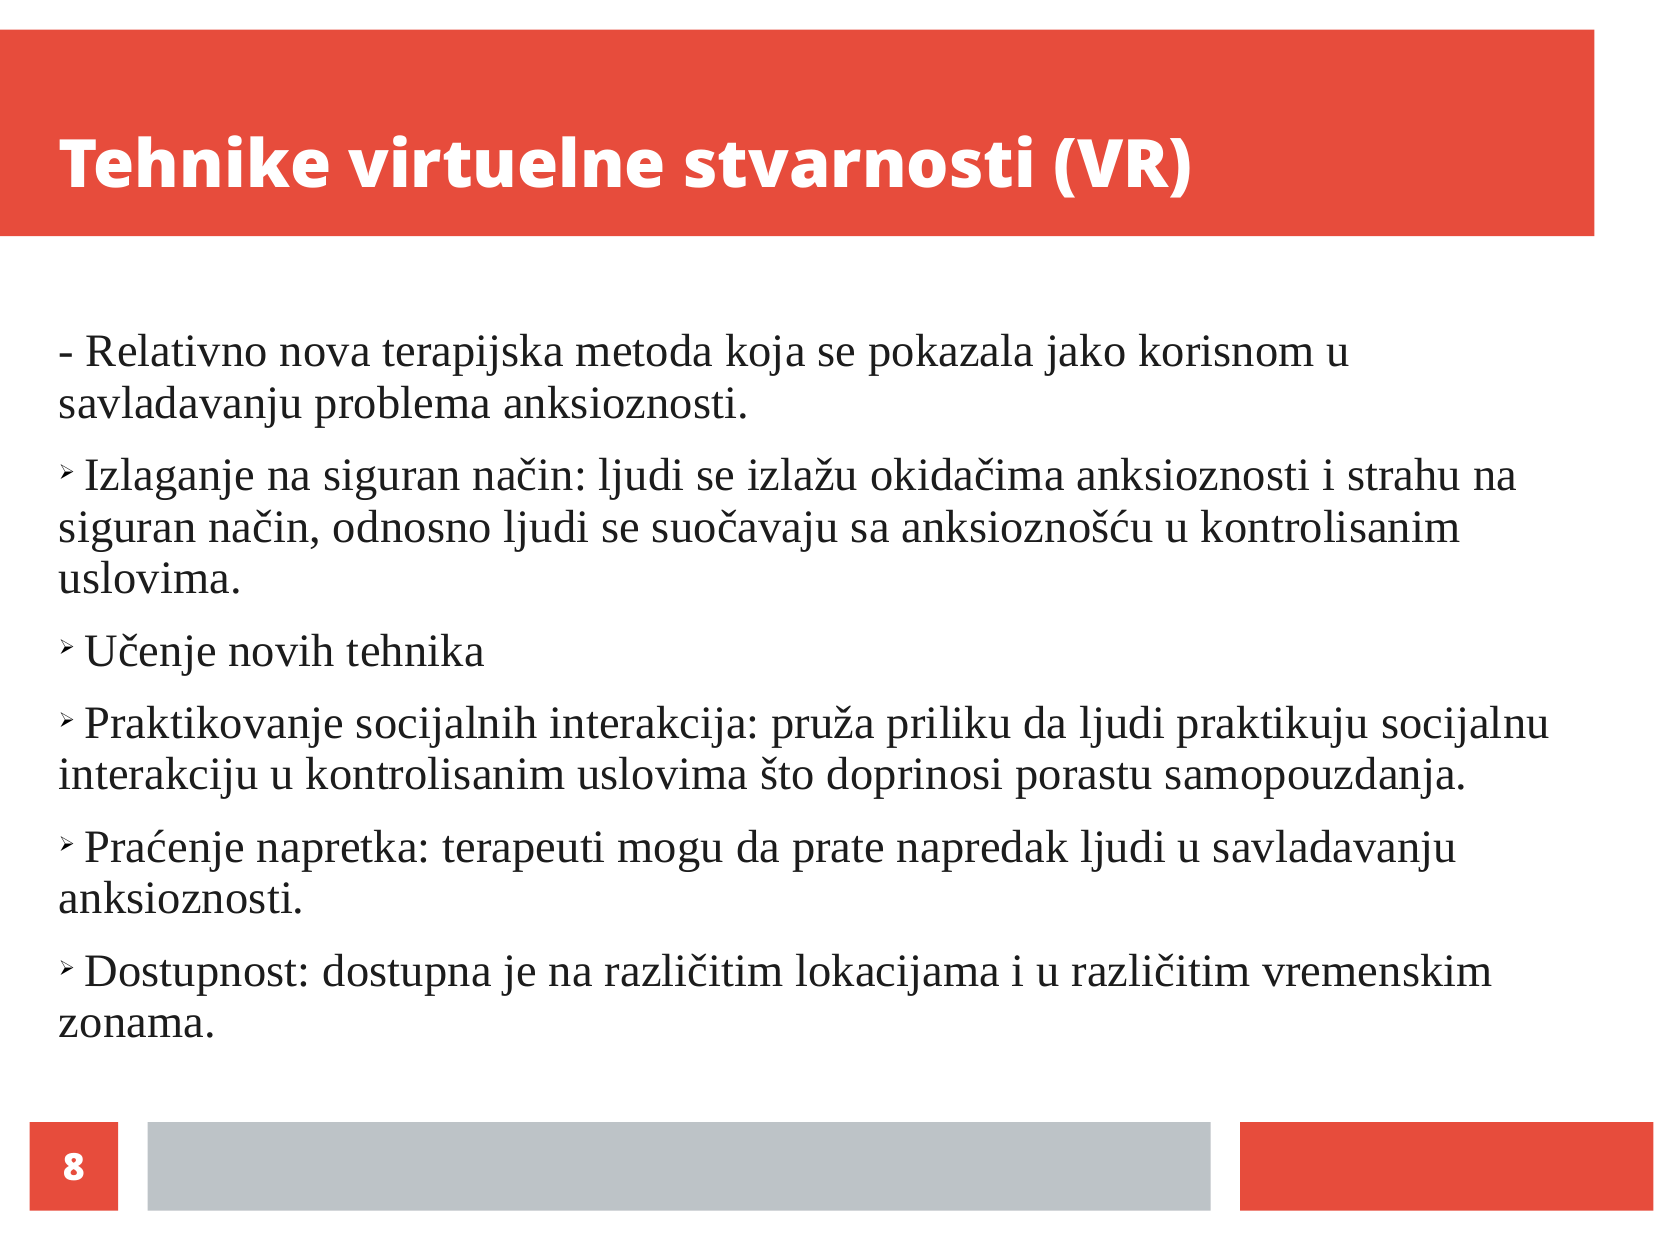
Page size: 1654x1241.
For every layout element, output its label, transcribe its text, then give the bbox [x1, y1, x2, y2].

list - Relativno nova terapijska metoda koja se pokazala jako korisnom u savladavanju problema anksioznosti. Izlaganje na siguran način: ljudi se izlažu okidačima anksioznosti i strahu na siguran način, odnosno ljudi se suočavaju sa anksioznošću u kontrolisanim uslovima. Učenje novih tehnika Praktikovanje socijalnih interakcija: pruža priliku da ljudi praktikuju socijalnu interakciju u kontrolisanim uslovima što doprinosi porastu samopouzdanja. Praćenje napretka: terapeuti mogu da prate napredak ljudi u savladavanju anksioznosti. Dostupnost: dostupna je na različitim lokacijama i u različitim vremenskim zonama. [59, 324, 1565, 1093]
title Tehnike virtuelne stvarnosti (VR) [59, 59, 1595, 207]
